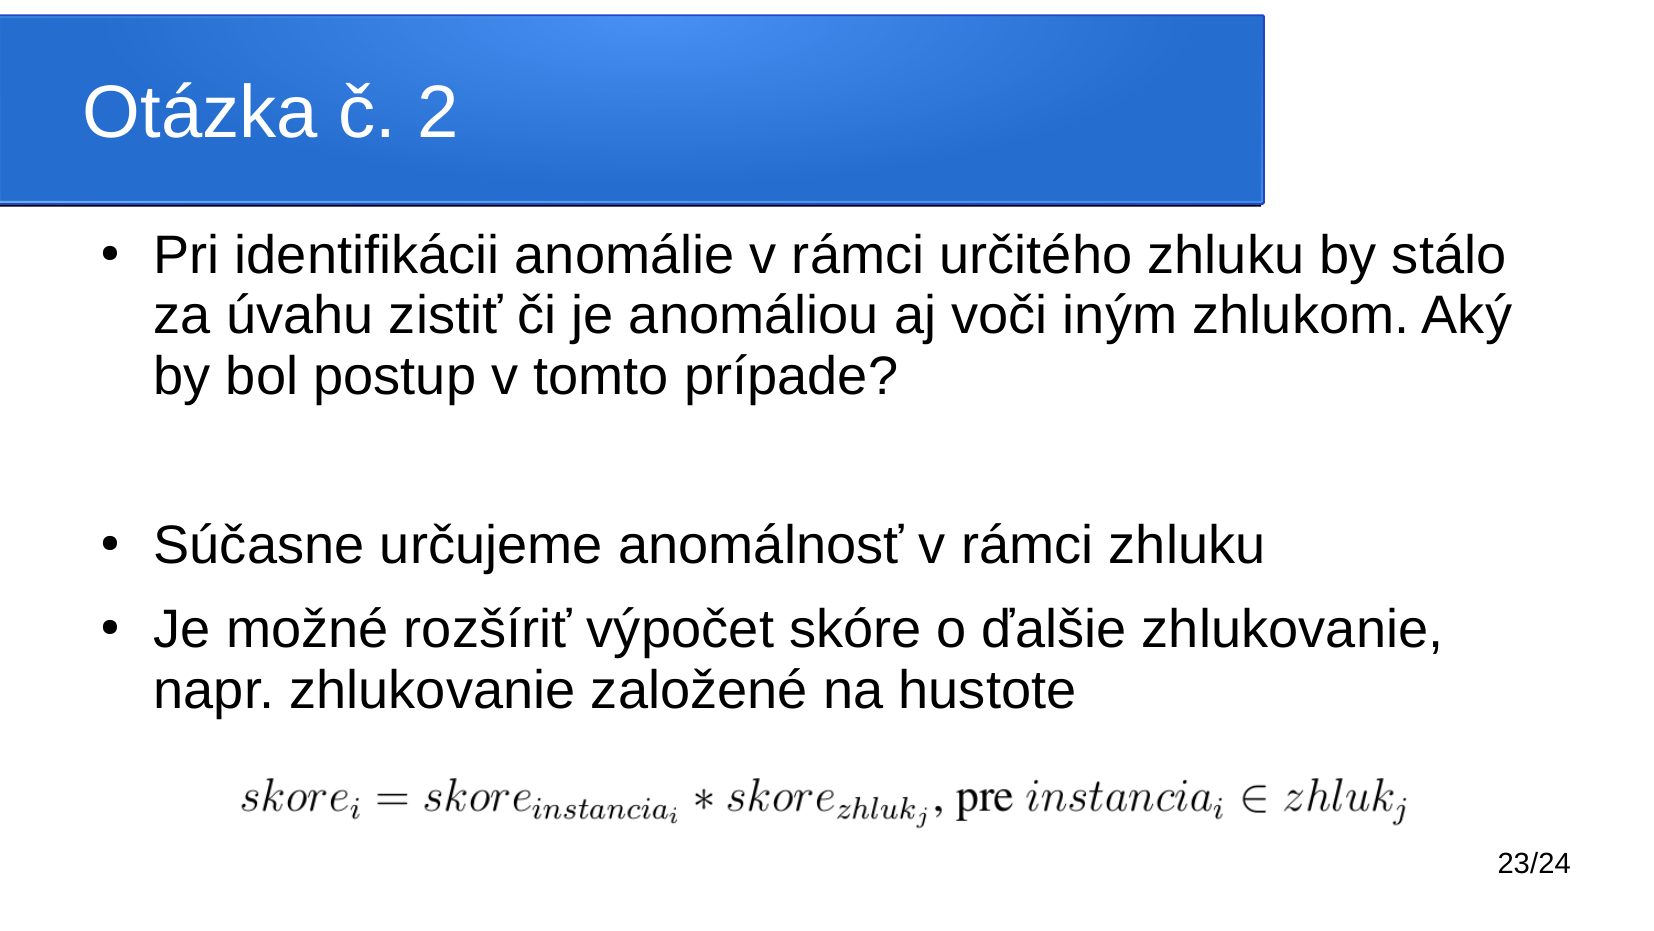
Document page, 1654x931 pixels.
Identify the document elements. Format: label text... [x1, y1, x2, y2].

list Pri identifikácii anomálie v rámci určitého zhluku by stálo za úvahu zistiť či je anomáliou aj voči iným zhlukom. Aký by bol postup v tomto prípade? Súčasne určujeme anomálnosť v rámci zhluku Je možné rozšíriť výpočet skóre o ďalšie zhlukovanie, napr. zhlukovanie založené na hustote [82, 224, 1571, 841]
title Otázka č. 2 [82, 29, 1291, 196]
picture [234, 768, 1420, 831]
